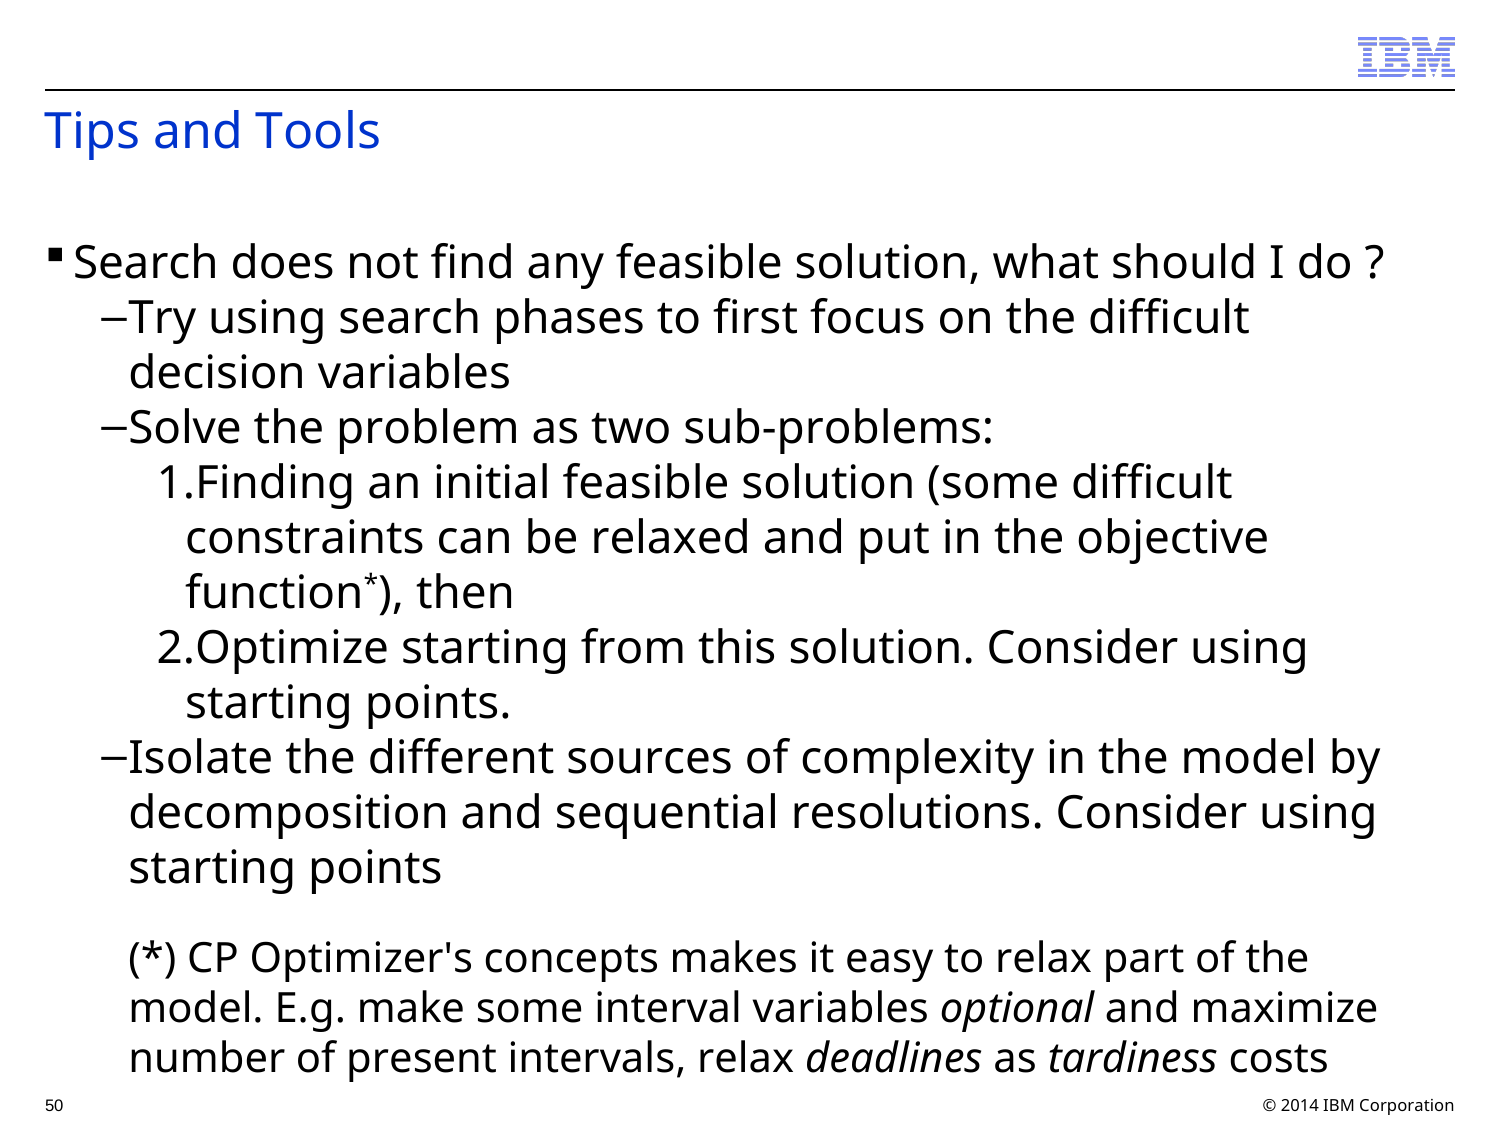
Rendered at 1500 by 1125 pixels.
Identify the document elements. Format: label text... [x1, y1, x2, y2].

picture [1358, 37, 1455, 77]
list Search does not find any feasible solution, what should I do ? Try using search phases to first focus on the difficult decision variables Solve the problem as two sub-problems: Finding an initial feasible solution (some difficult constraints can be relaxed and put in the objective function*), then Optimize starting from this solution. Consider using starting points. Isolate the different sources of complexity in the model by decomposition and sequential resolutions. Consider using starting points (*) CP Optimizer's concepts makes it easy to relax part of the model. E.g. make some interval variables optional and maximize number of present intervals, relax deadlines as tardiness costs [29, 224, 1426, 1119]
title Tips and Tools [29, 97, 1500, 203]
